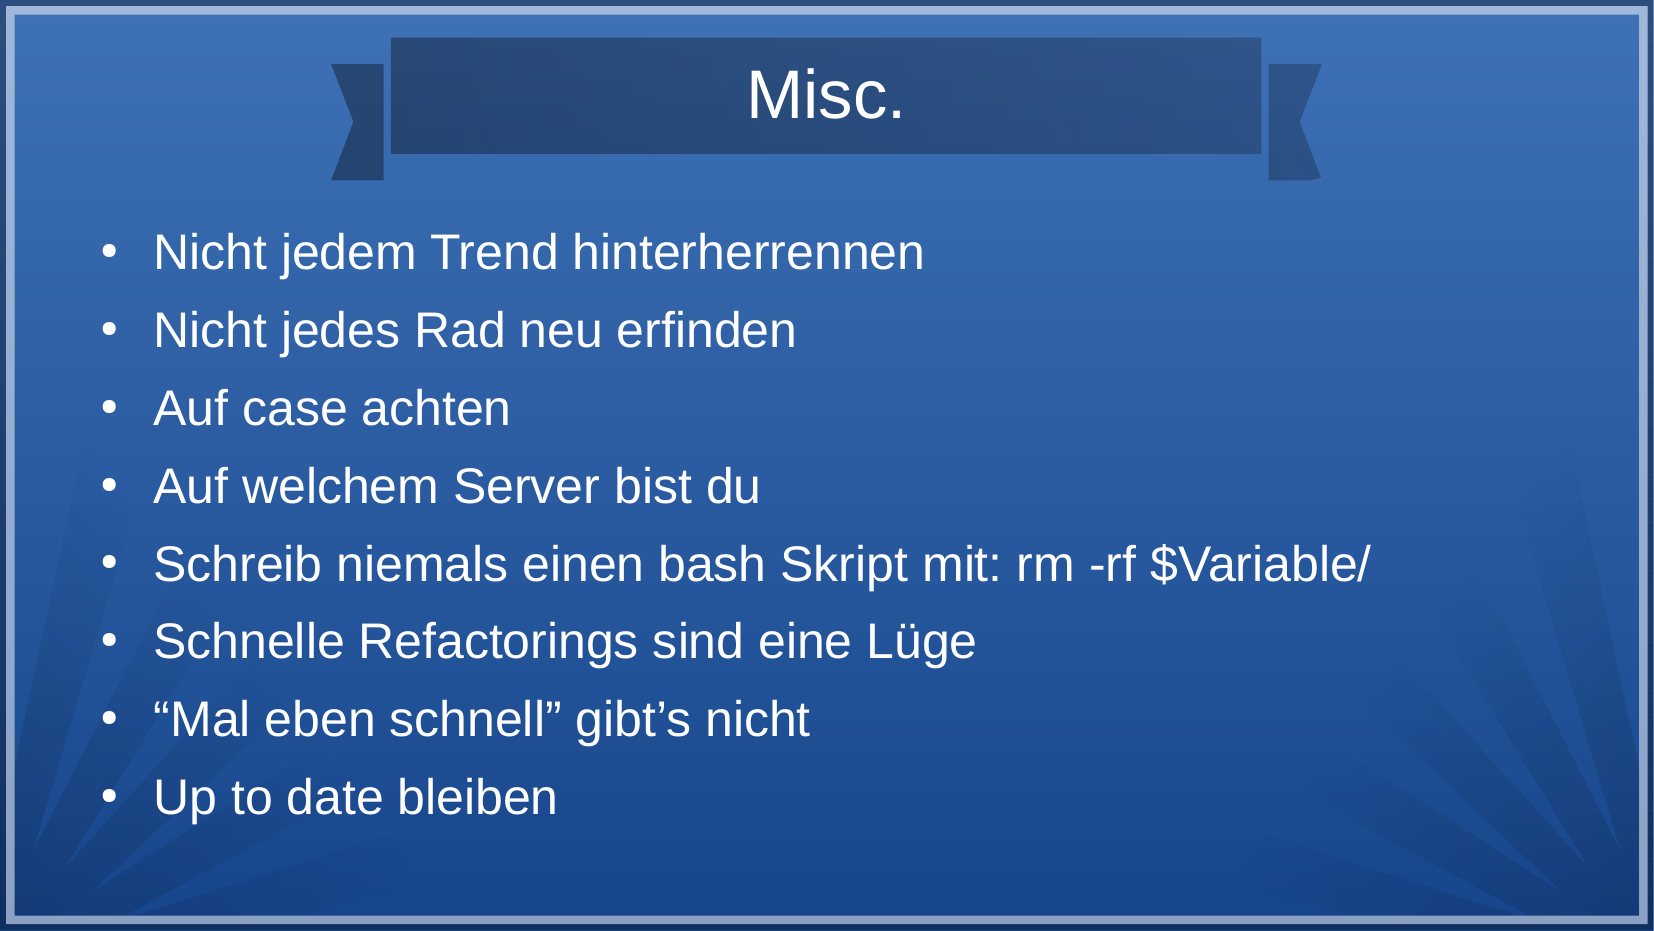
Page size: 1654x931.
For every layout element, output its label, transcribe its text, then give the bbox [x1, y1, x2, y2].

list Nicht jedem Trend hinterherrennen Nicht jedes Rad neu erfinden Auf case achten Auf welchem Server bist du Schreib niemals einen bash Skript mit: rm -rf $Variable/ Schnelle Refactorings sind eine Lüge “Mal eben schnell” gibt’s nicht Up to date bleiben [82, 224, 1571, 848]
title Misc. [389, 35, 1264, 154]
